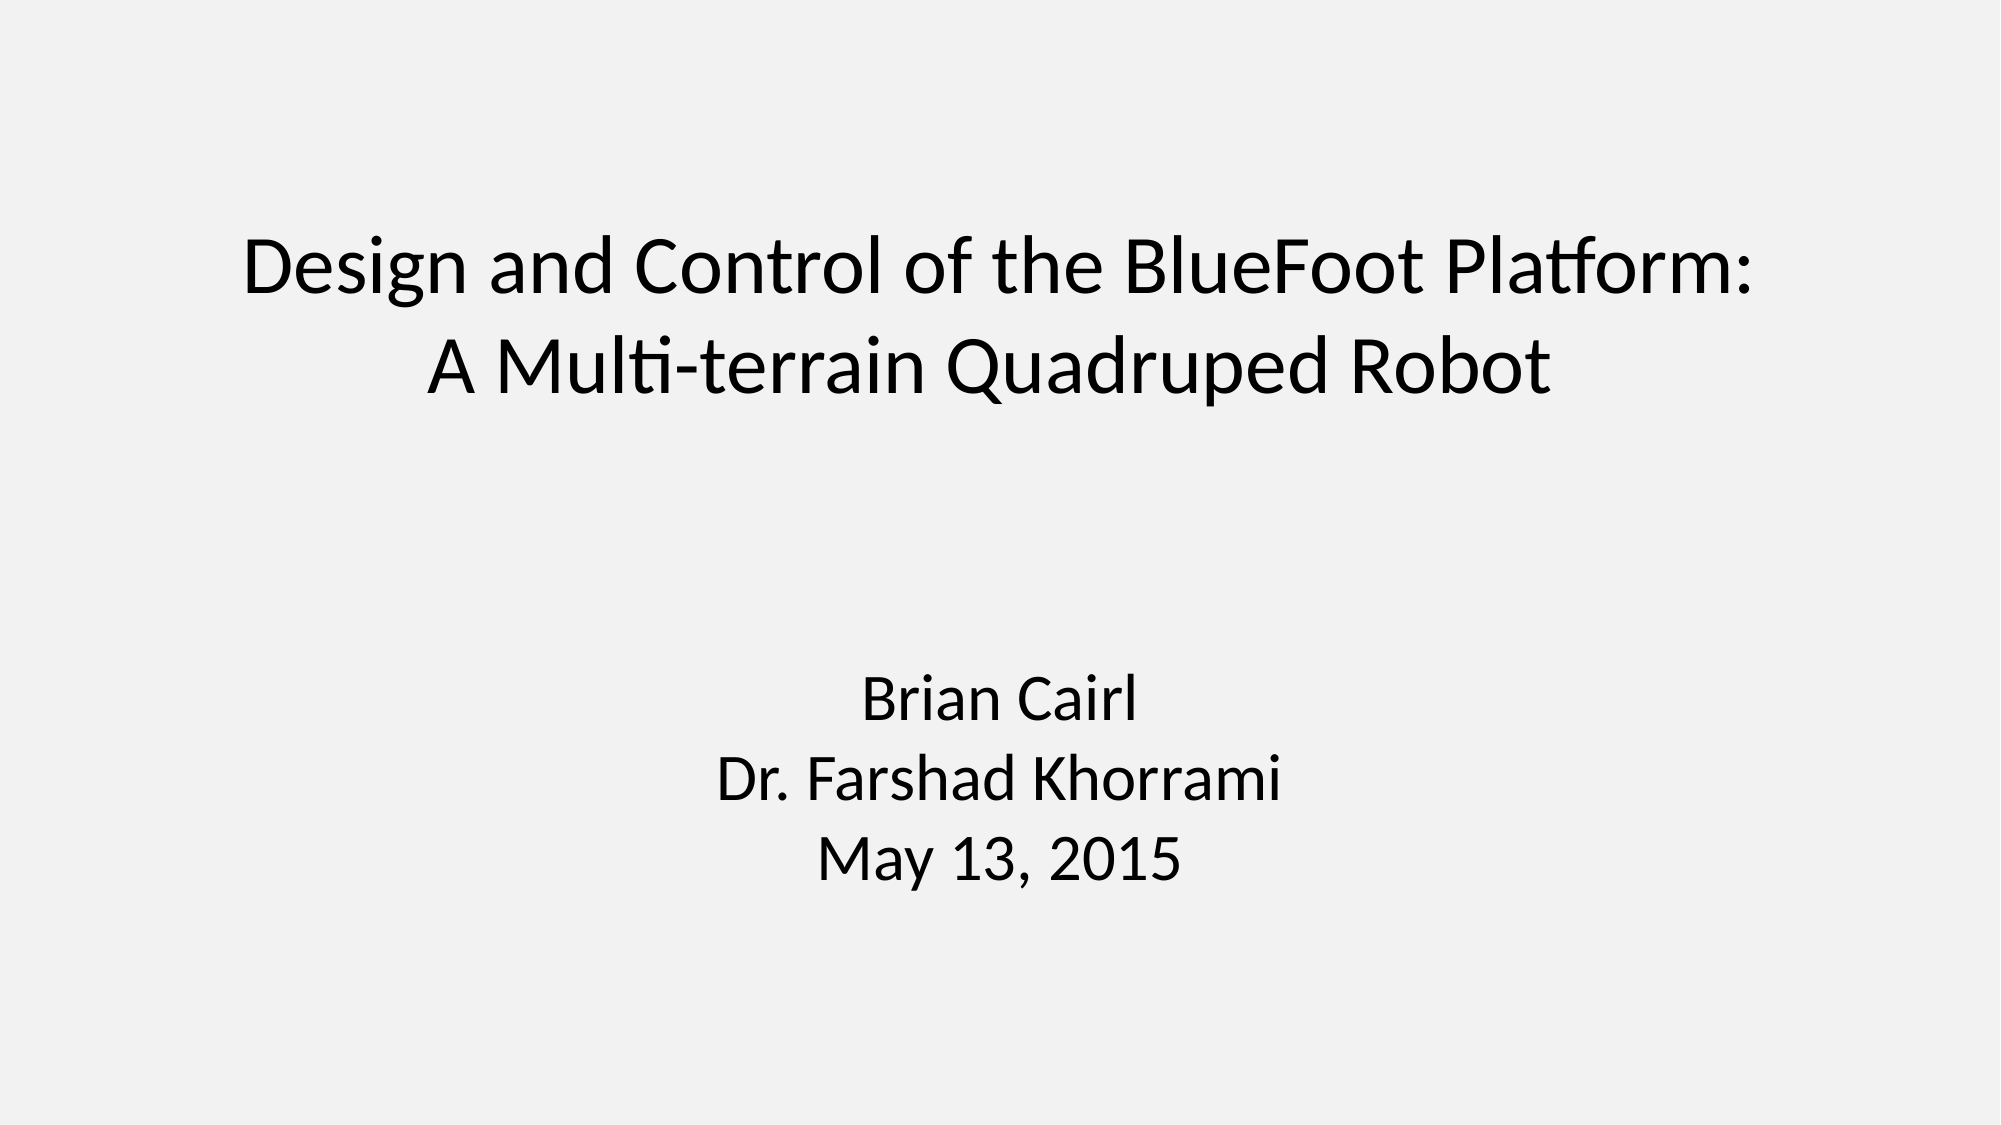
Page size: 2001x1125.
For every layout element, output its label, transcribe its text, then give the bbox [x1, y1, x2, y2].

text_box Brian Cairl Dr. Farshad Khorrami May 13, 2015 [0, 646, 2000, 901]
text_box Design and Control of the BlueFoot Platform: A Multi-terrain Quadruped Robot [0, 202, 2000, 418]
